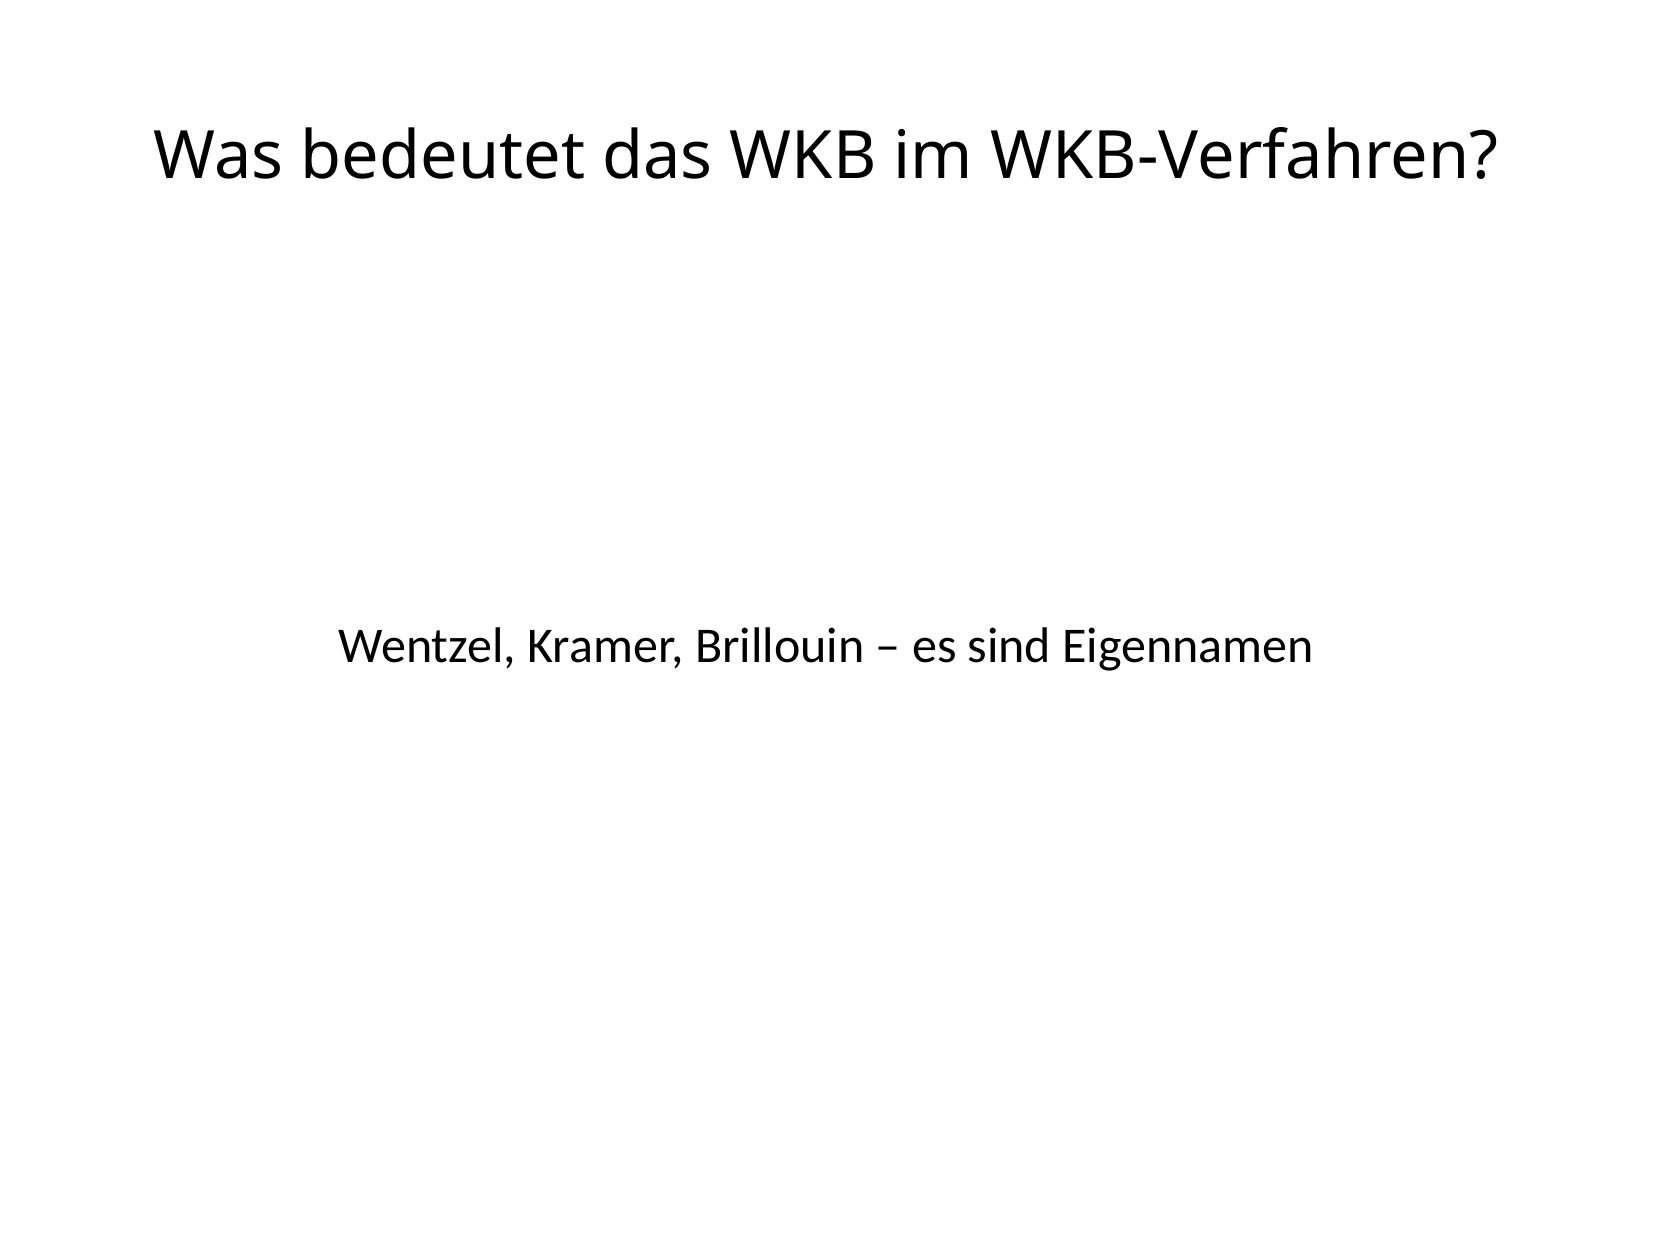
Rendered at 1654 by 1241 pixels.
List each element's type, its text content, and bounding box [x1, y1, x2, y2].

title Was bedeutet das WKB im WKB-Verfahren? [82, 49, 1571, 257]
subtitle Wentzel, Kramer, Brillouin – es sind Eigennamen [82, 290, 1571, 1010]
